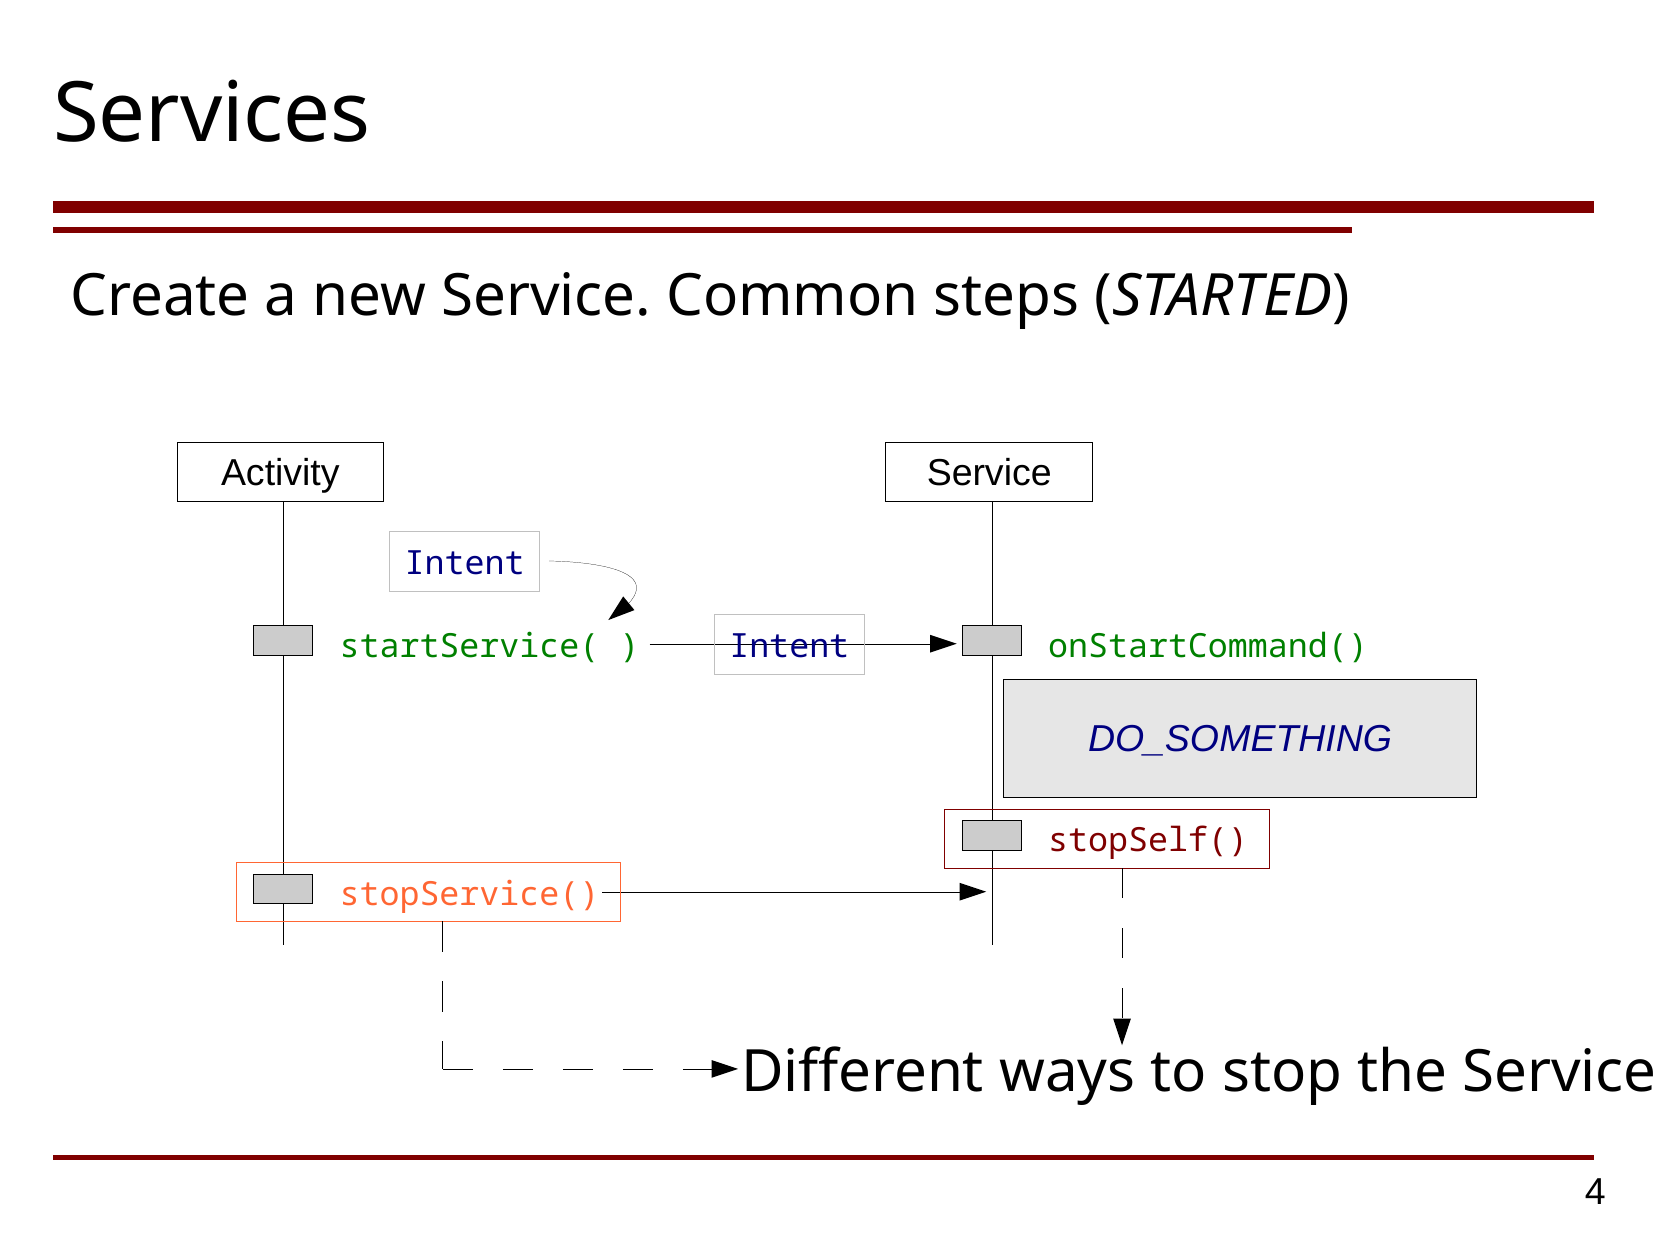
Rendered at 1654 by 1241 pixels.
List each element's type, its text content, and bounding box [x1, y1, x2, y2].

text_box Different ways to stop the Service! [726, 1021, 1642, 1115]
text_box [962, 625, 1022, 656]
text_box Intent [389, 531, 540, 588]
text_box Intent [714, 614, 865, 671]
text_box [253, 874, 313, 904]
text_box stopService() [324, 863, 615, 919]
text_box startService( ) [324, 614, 655, 671]
text_box [253, 625, 313, 656]
text_box Activity [177, 442, 384, 502]
text_box [962, 820, 1022, 851]
text_box <number> [35, 1163, 1654, 1221]
text_box DO_SOMETHING [1003, 679, 1477, 798]
subtitle Services [53, 48, 1542, 172]
text_box Service [885, 442, 1093, 502]
text_box Create a new Service. Common steps (STARTED) [55, 246, 1396, 340]
text_box stopSelf() [1033, 810, 1264, 866]
text_box onStartCommand() [1033, 614, 1383, 671]
